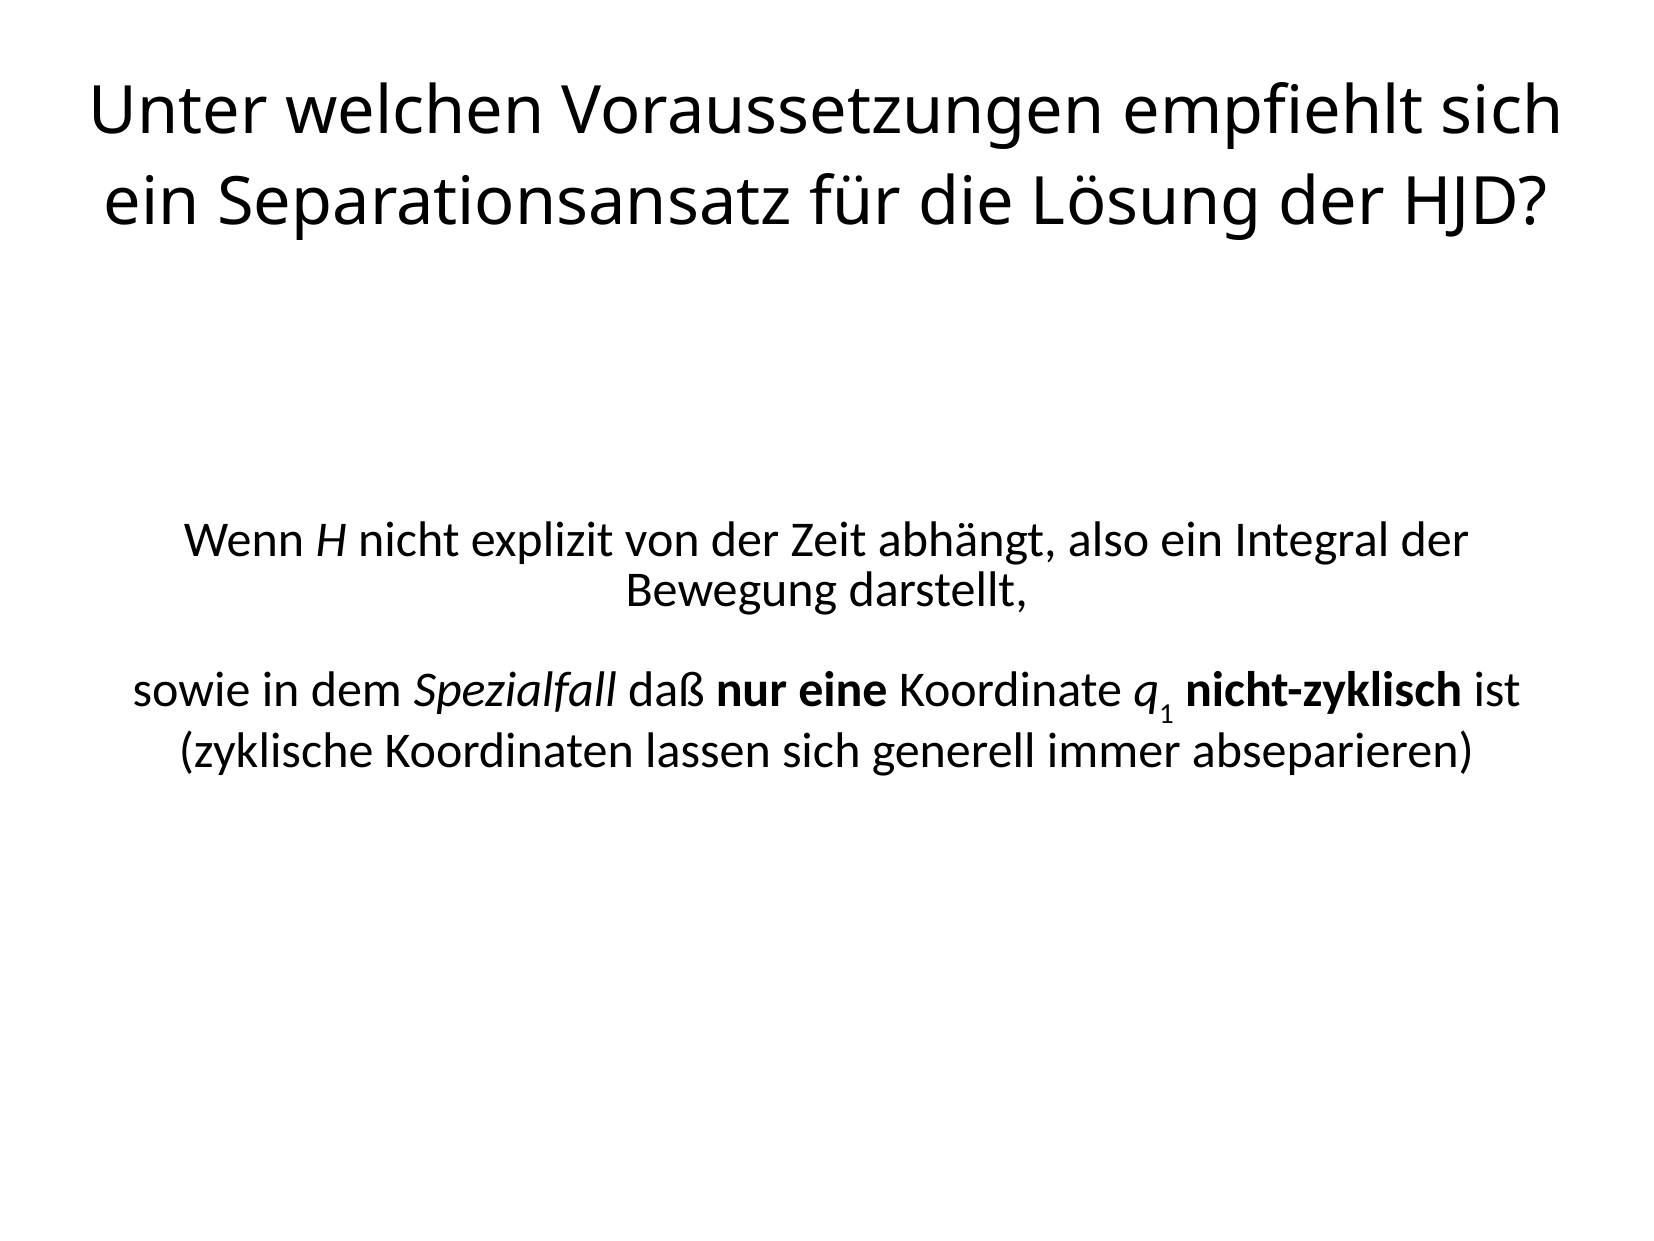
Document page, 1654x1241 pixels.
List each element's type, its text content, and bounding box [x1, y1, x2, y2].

subtitle Wenn H nicht explizit von der Zeit abhängt, also ein Integral der Bewegung darstellt, sowie in dem Spezialfall daß nur eine Koordinate q1 nicht-zyklisch ist (zyklische Koordinaten lassen sich generell immer abseparieren) [82, 290, 1571, 1010]
title Unter welchen Voraussetzungen empfiehlt sich ein Separationsansatz für die Lösung der HJD? [82, 49, 1571, 257]
